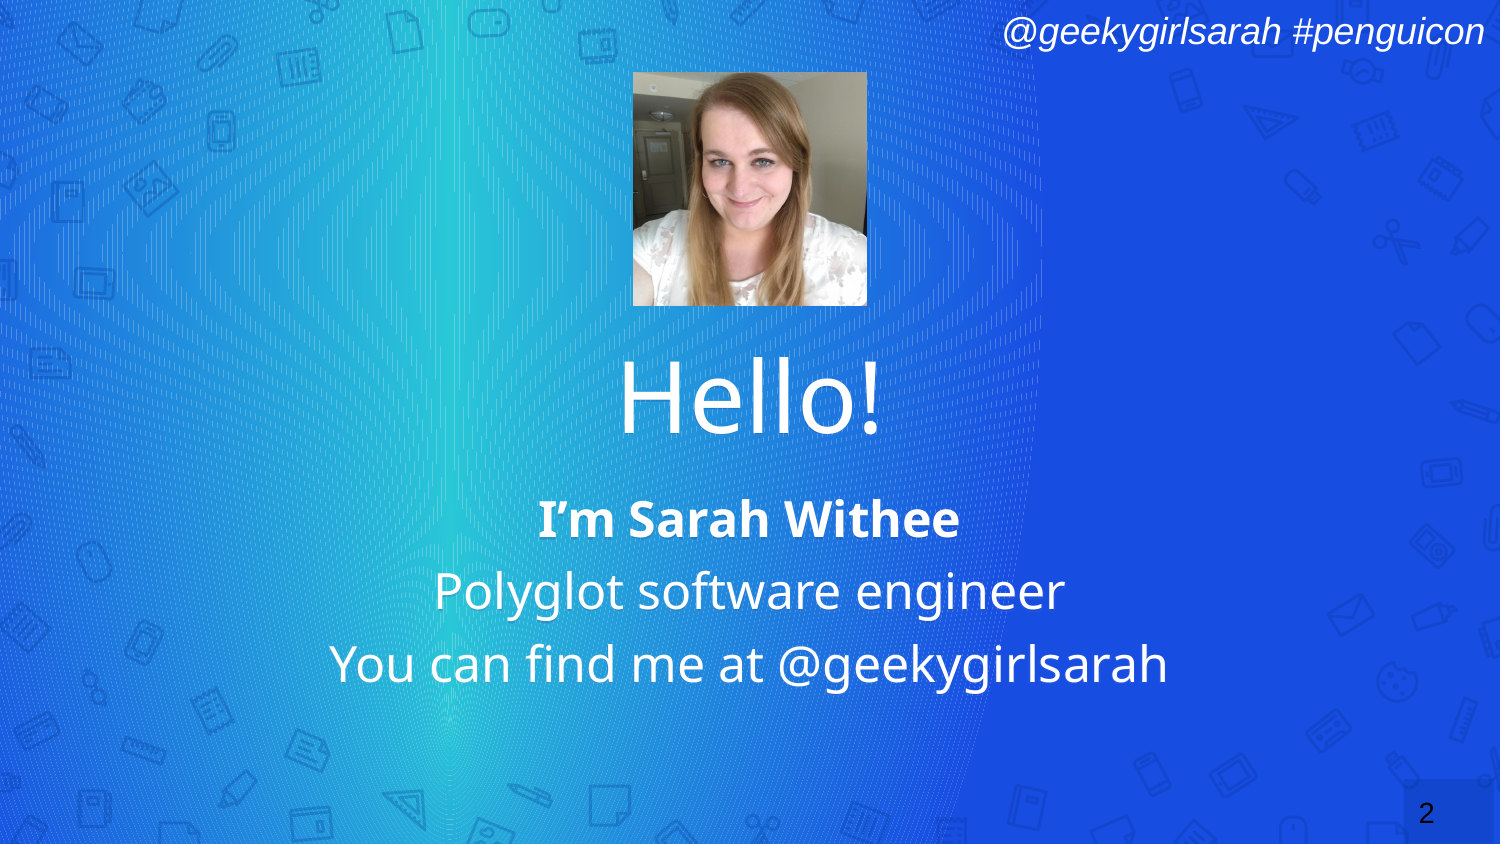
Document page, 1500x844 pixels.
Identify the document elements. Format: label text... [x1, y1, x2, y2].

slide_number <number> [1403, 779, 1494, 844]
picture [633, 72, 867, 306]
subtitle I’m Sarah Withee Polyglot software engineer You can find me at @geekygirlsarah [209, 472, 1291, 741]
title Hello! [209, 353, 1291, 469]
